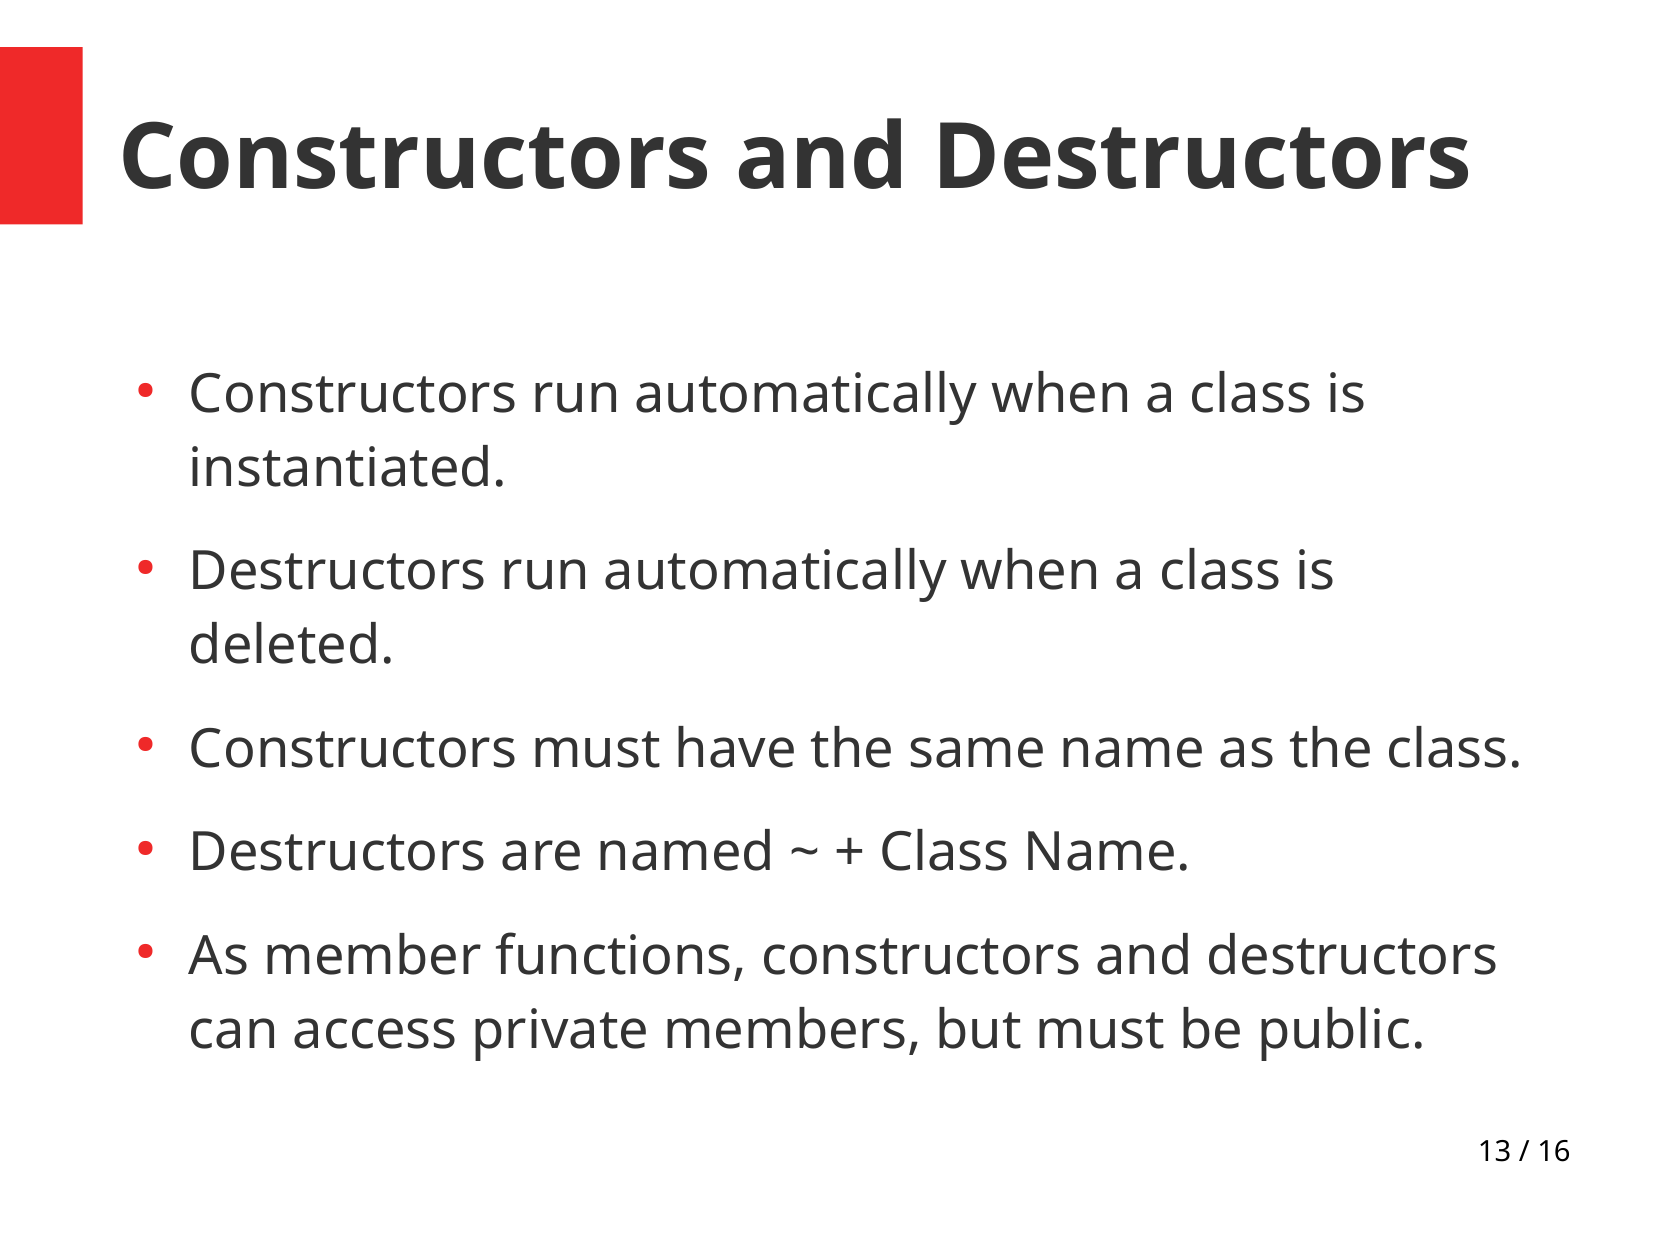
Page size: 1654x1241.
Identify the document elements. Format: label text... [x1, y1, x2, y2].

title Constructors and Destructors [118, 45, 1571, 260]
list Constructors run automatically when a class is instantiated. Destructors run automatically when a class is deleted. Constructors must have the same name as the class. Destructors are named ~ + Class Name. As member functions, constructors and destructors can access private members, but must be public. [118, 354, 1536, 1074]
